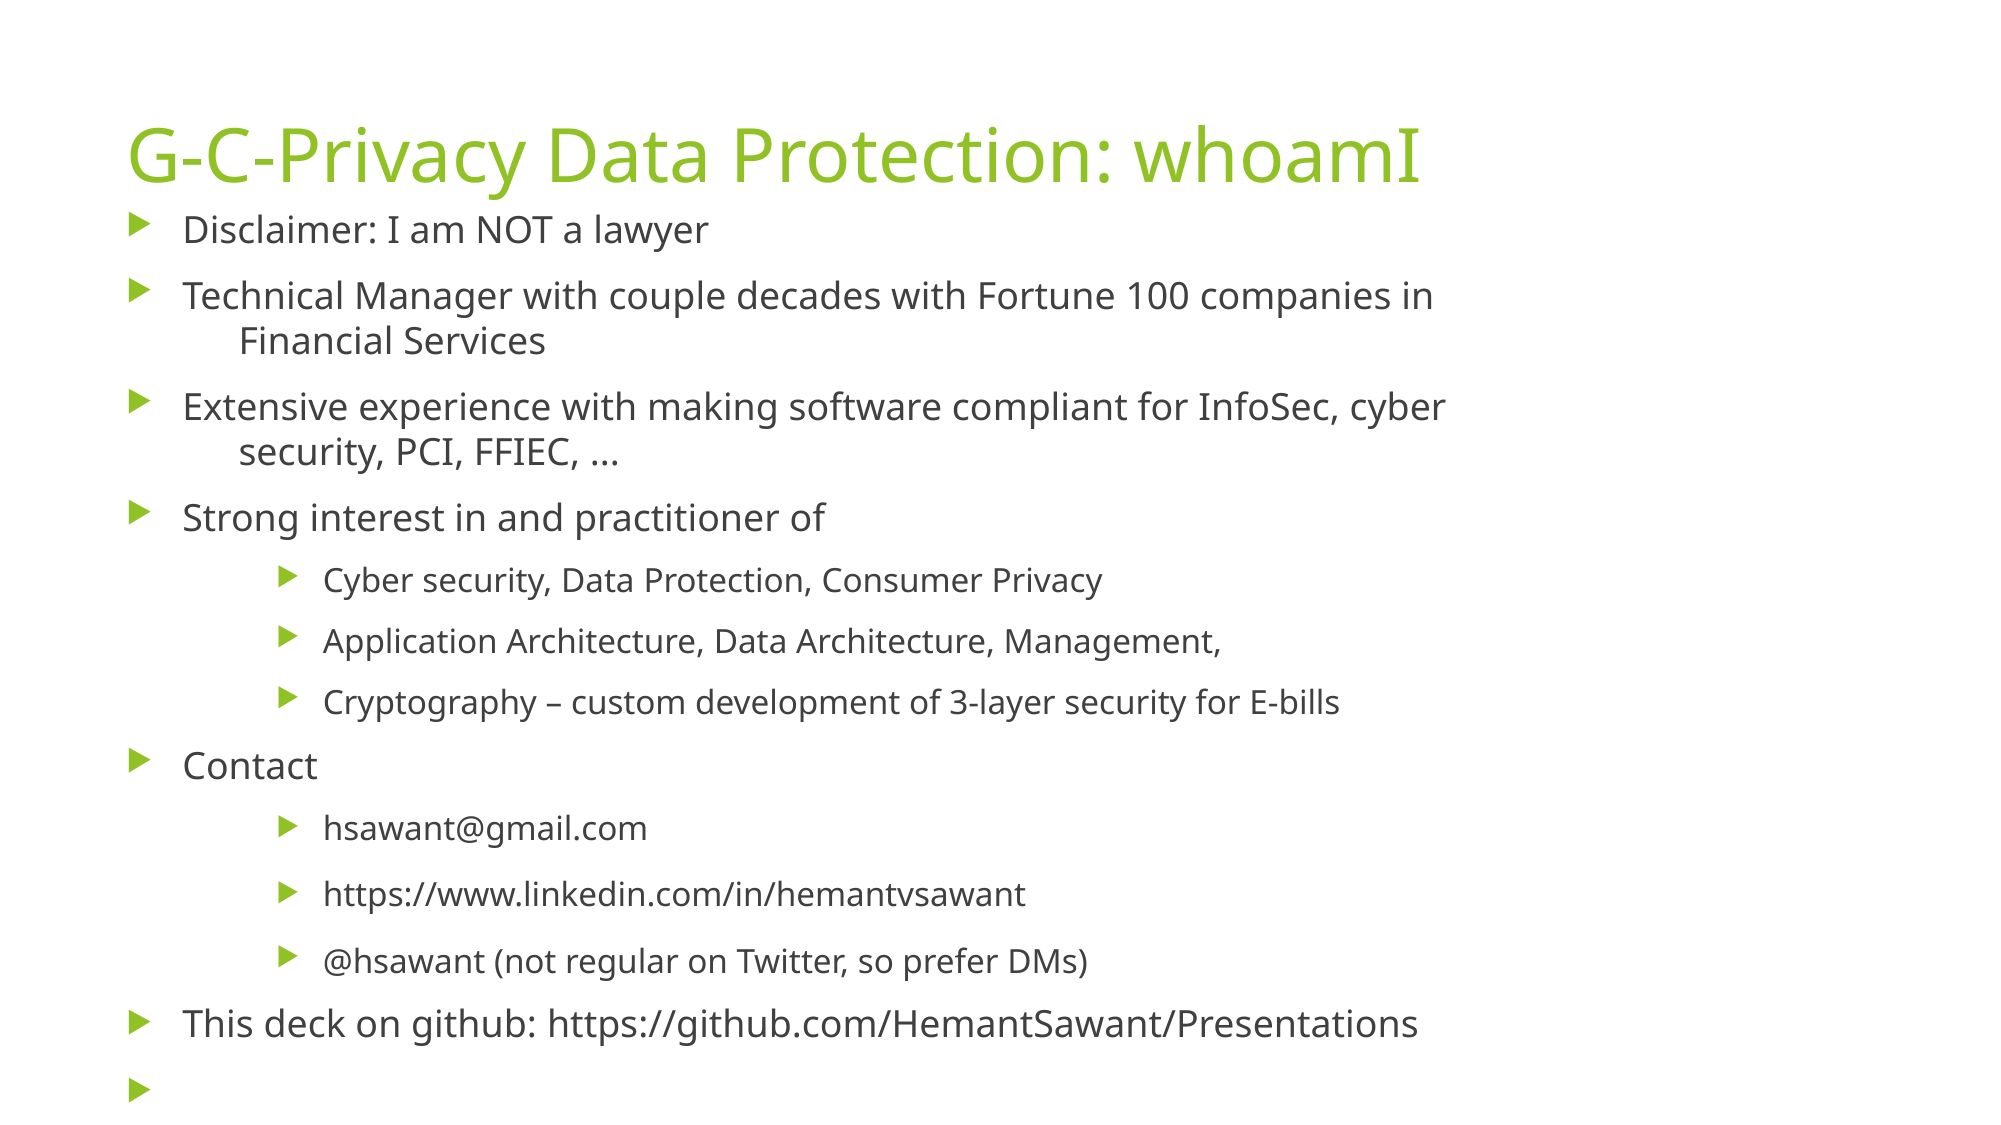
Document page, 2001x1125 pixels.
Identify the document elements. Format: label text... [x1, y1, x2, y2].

list Disclaimer: I am NOT a lawyer Technical Manager with couple decades with Fortune 100 companies in Financial Services Extensive experience with making software compliant for InfoSec, cyber security, PCI, FFIEC, ... Strong interest in and practitioner of Cyber security, Data Protection, Consumer Privacy Application Architecture, Data Architecture, Management, Cryptography – custom development of 3-layer security for E-bills Contact hsawant@gmail.com https://www.linkedin.com/in/hemantvsawant @hsawant (not regular on Twitter, so prefer DMs) This deck on github: https://github.com/HemantSawant/Presentations [111, 198, 1522, 1098]
title G-C-Privacy Data Protection: whoamI [111, 99, 1522, 198]
